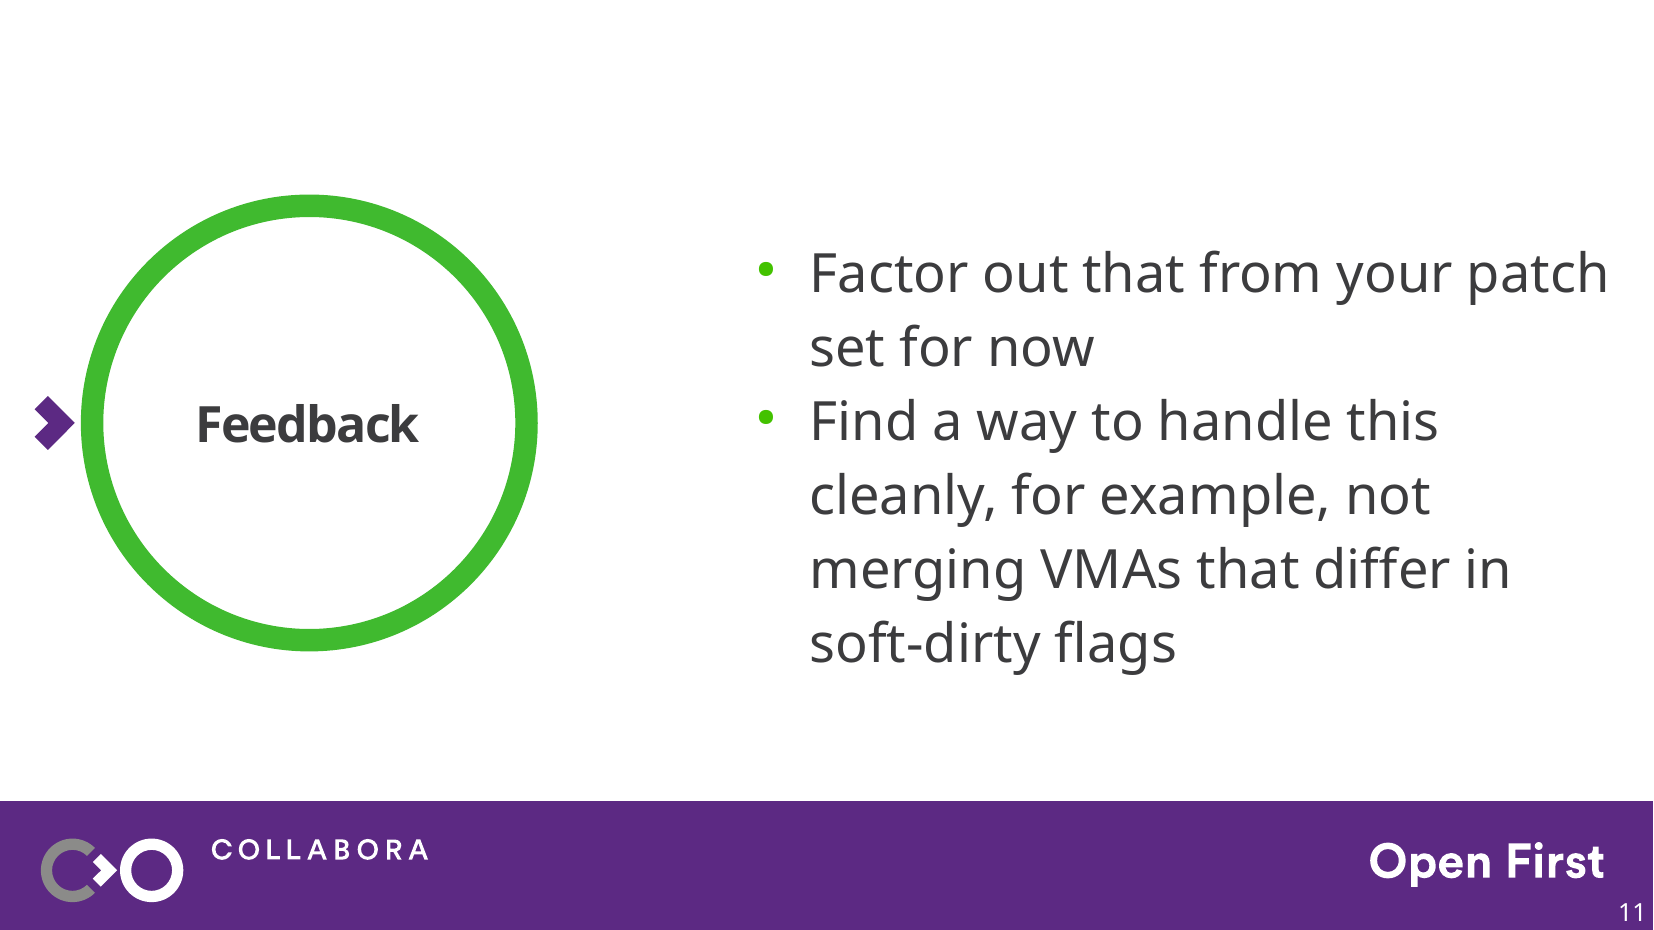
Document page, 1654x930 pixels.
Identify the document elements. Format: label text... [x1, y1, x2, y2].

list Factor out that from your patch set for now Find a way to handle this cleanly, for example, not merging VMAs that differ in soft-dirty flags [738, 160, 1614, 804]
title Feedback [78, 194, 538, 652]
